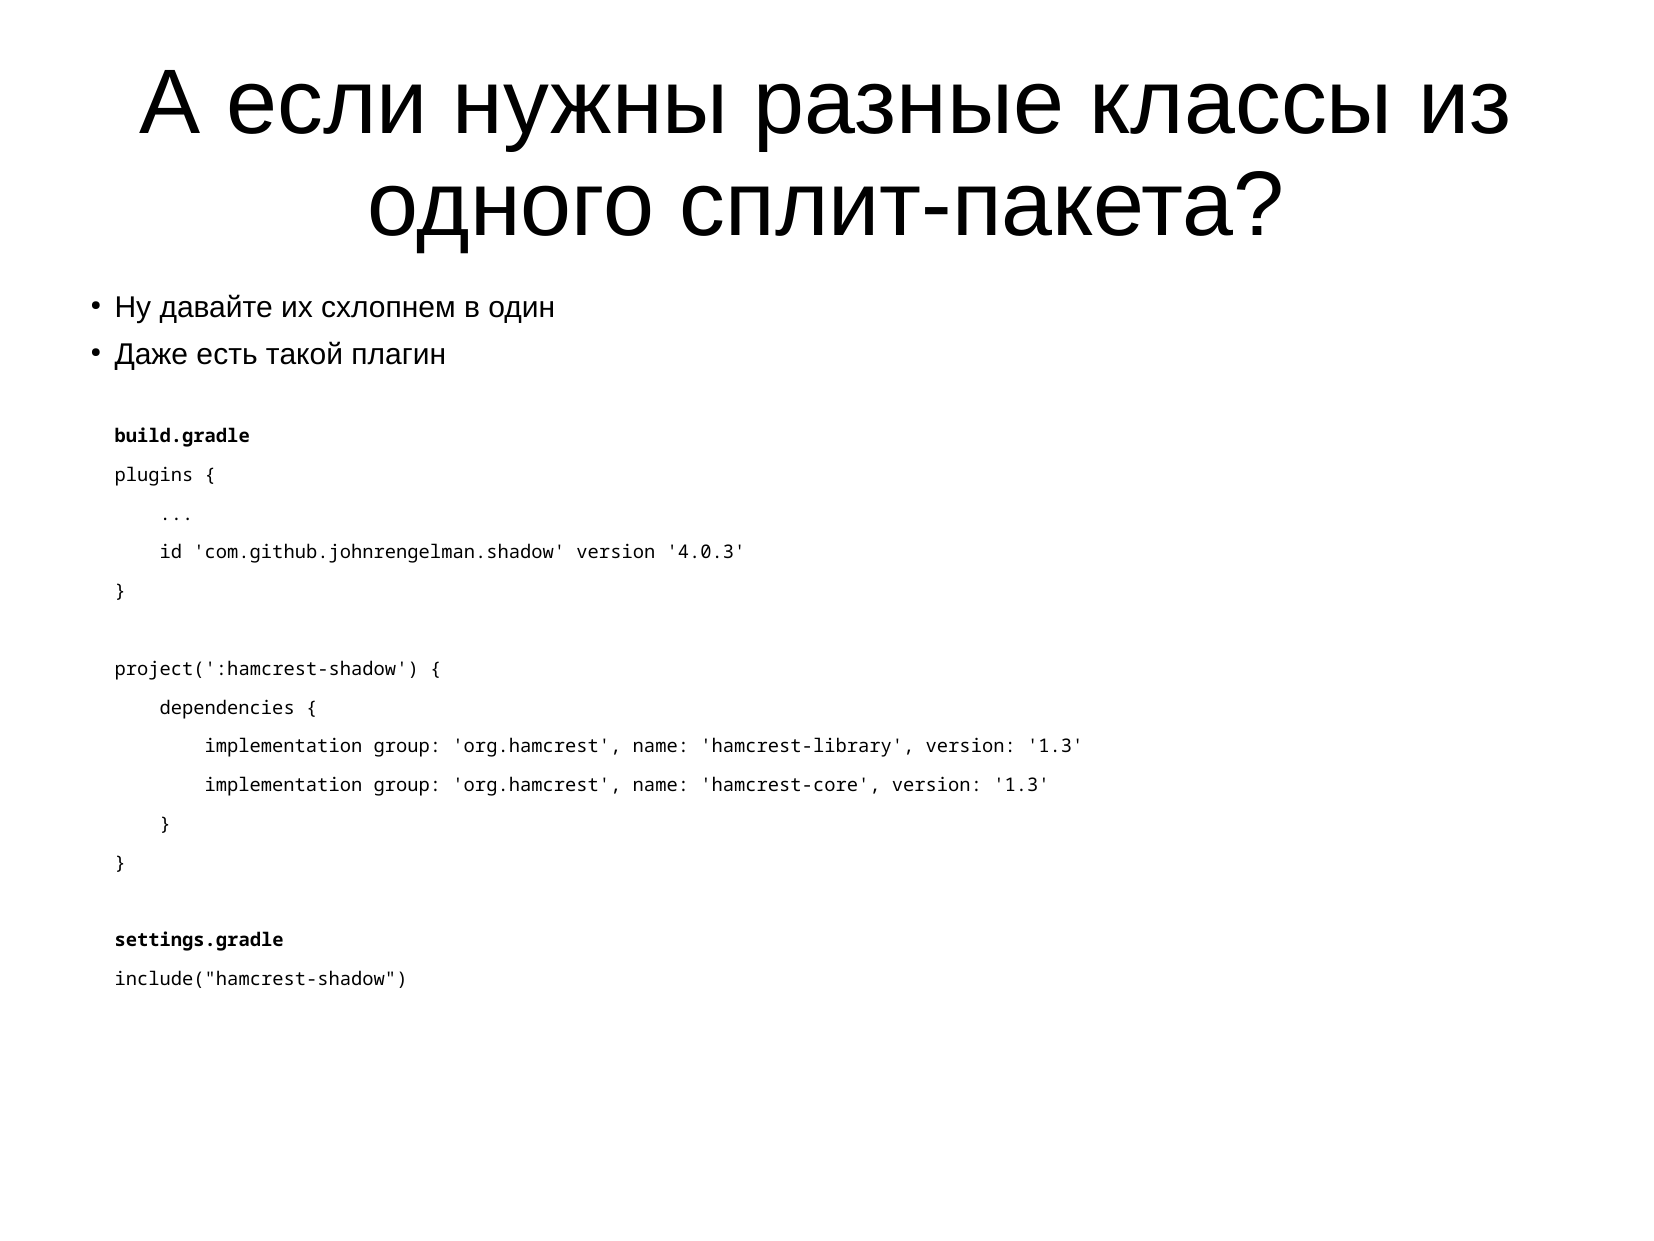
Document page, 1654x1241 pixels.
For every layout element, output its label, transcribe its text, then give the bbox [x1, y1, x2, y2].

list Ну давайте их схлопнем в один Даже есть такой плагин build.gradle plugins { ... id 'com.github.johnrengelman.shadow' version '4.0.3' } project(':hamcrest-shadow') { dependencies { implementation group: 'org.hamcrest', name: 'hamcrest-library', version: '1.3' implementation group: 'org.hamcrest', name: 'hamcrest-core', version: '1.3' } } settings.gradle include("hamcrest-shadow") [82, 290, 1571, 1010]
title А если нужны разные классы из одного сплит-пакета? [82, 49, 1571, 257]
